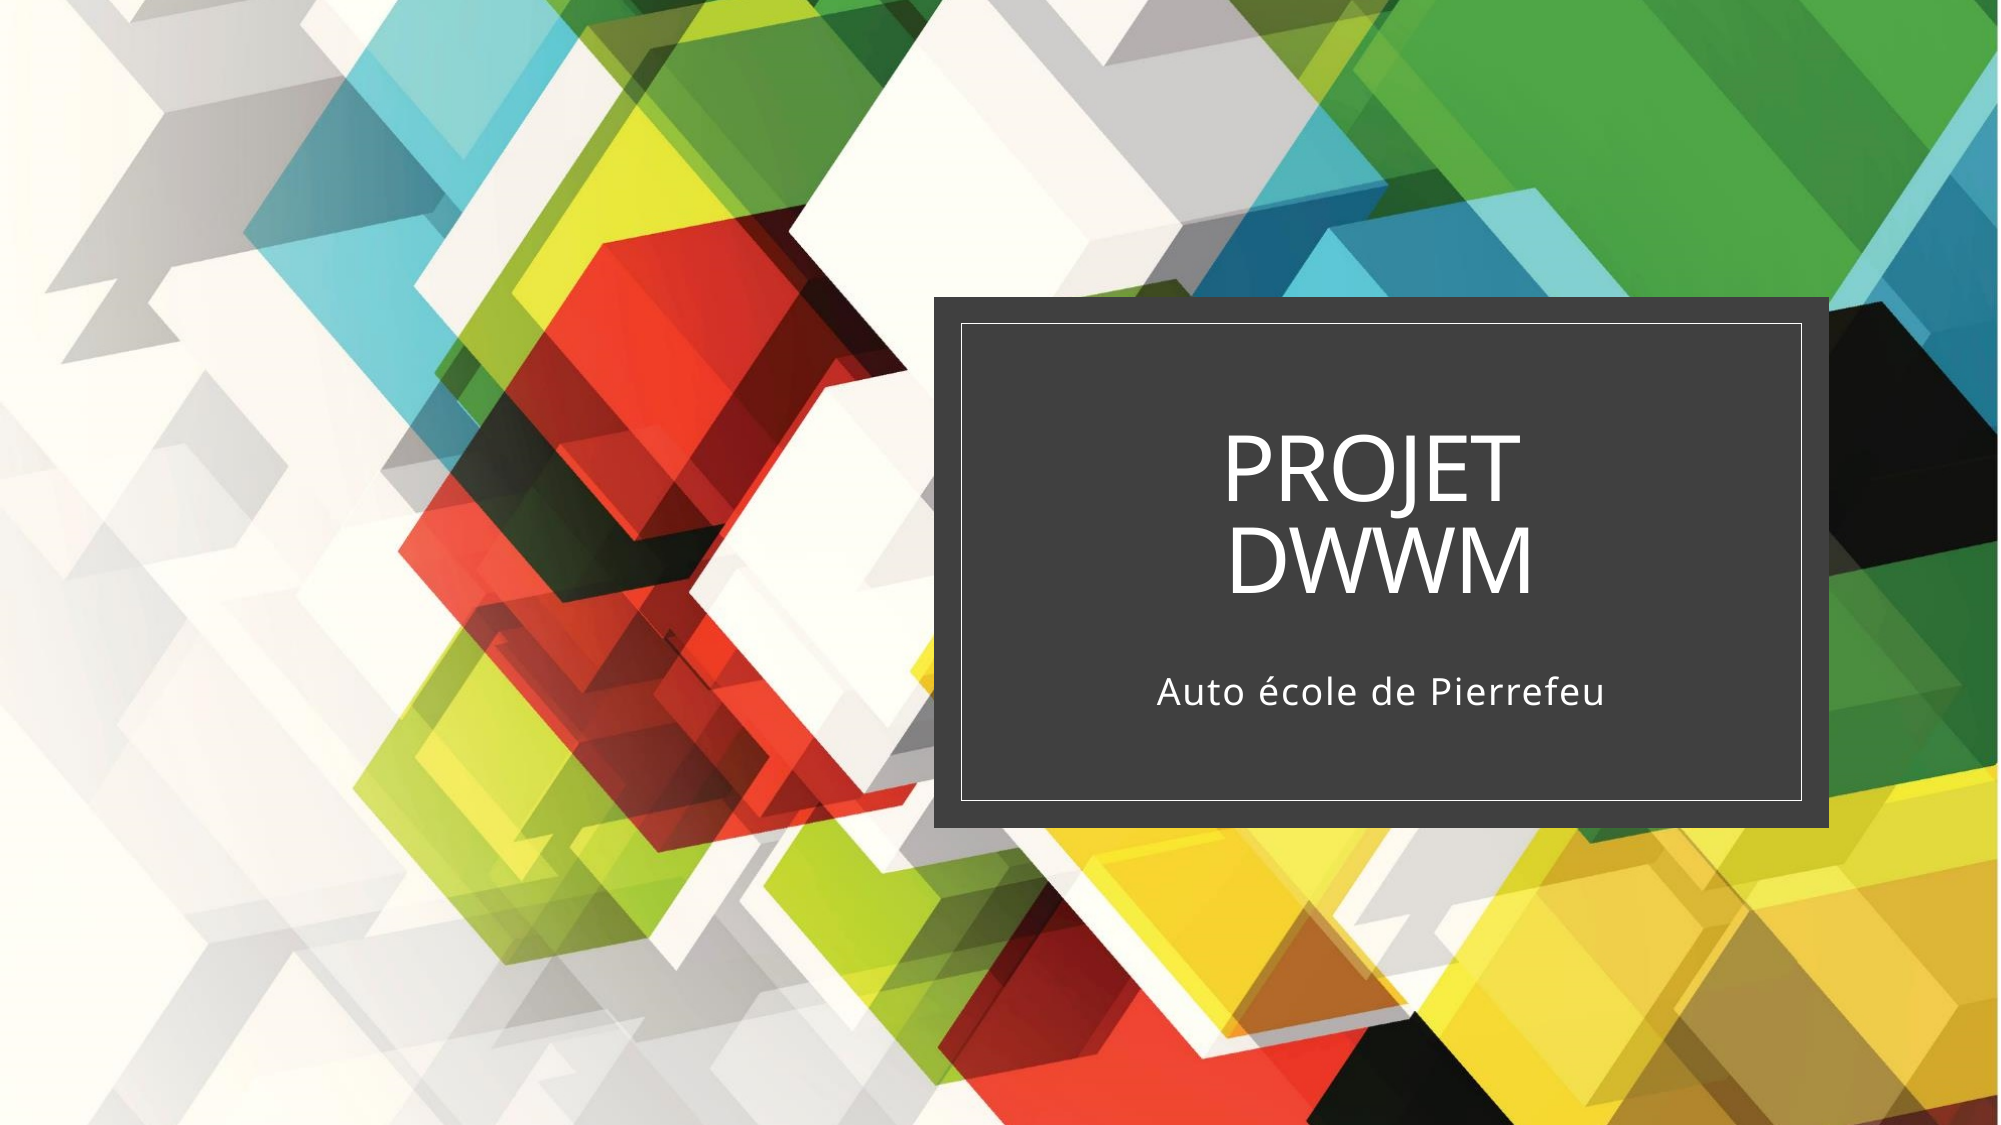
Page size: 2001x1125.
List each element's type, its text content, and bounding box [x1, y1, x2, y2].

title Projet DWWM [989, 386, 1774, 654]
picture [0, 0, 2000, 1125]
text_box [934, 297, 1829, 828]
subtitle Auto école de Pierrefeu [989, 655, 1774, 748]
